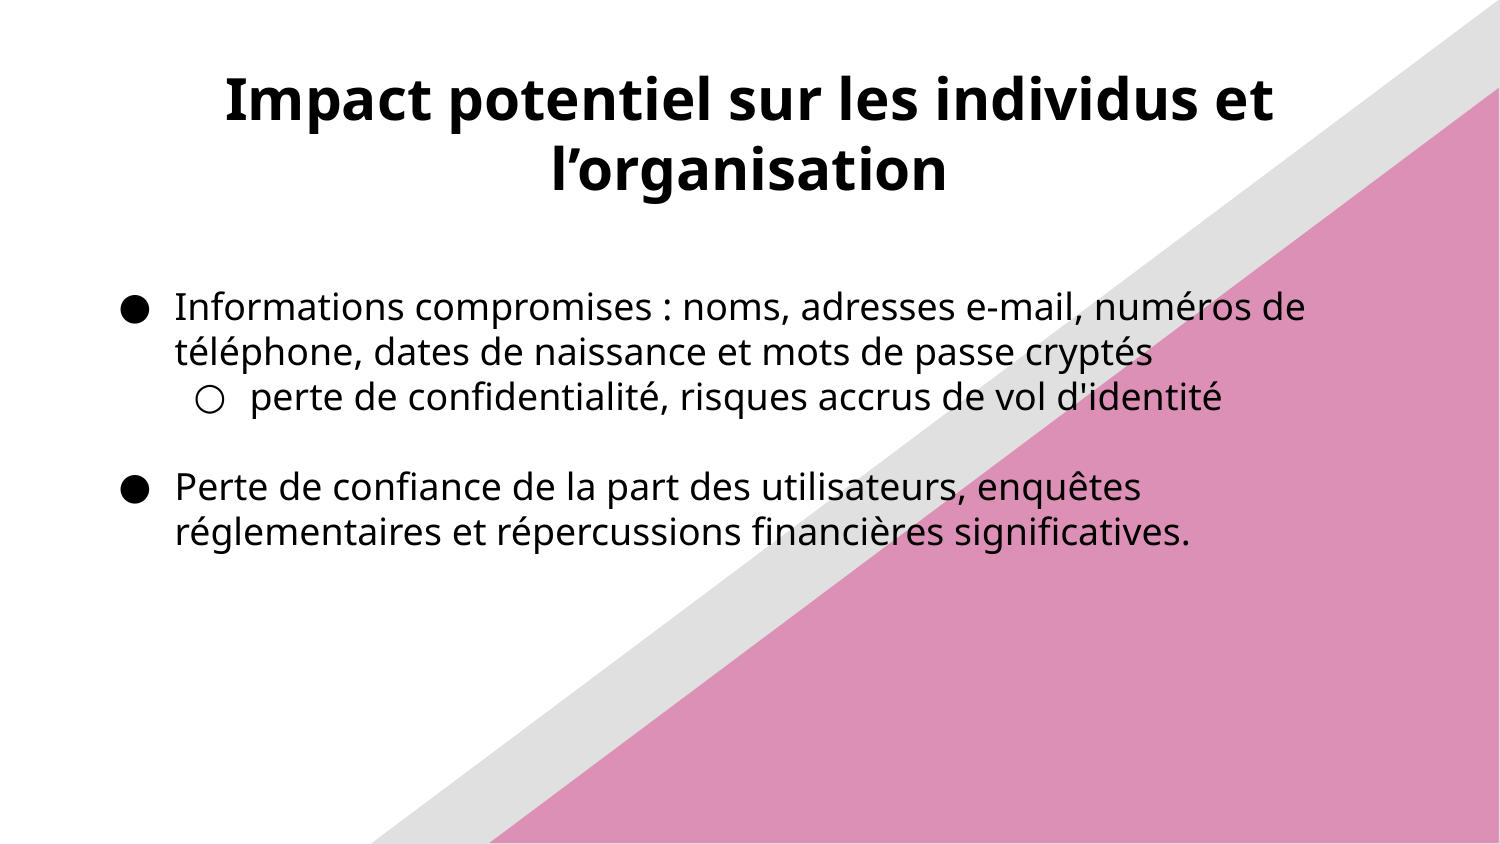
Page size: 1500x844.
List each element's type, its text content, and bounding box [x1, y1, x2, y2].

text_box [372, 0, 1500, 844]
title Impact potentiel sur les individus et l’organisation [58, 46, 1442, 141]
text_box Informations compromises : noms, adresses e-mail, numéros de téléphone, dates de naissance et mots de passe cryptés perte de confidentialité, risques accrus de vol d'identité Perte de confiance de la part des utilisateurs, enquêtes réglementaires et répercussions financières significatives. [84, 267, 1416, 576]
